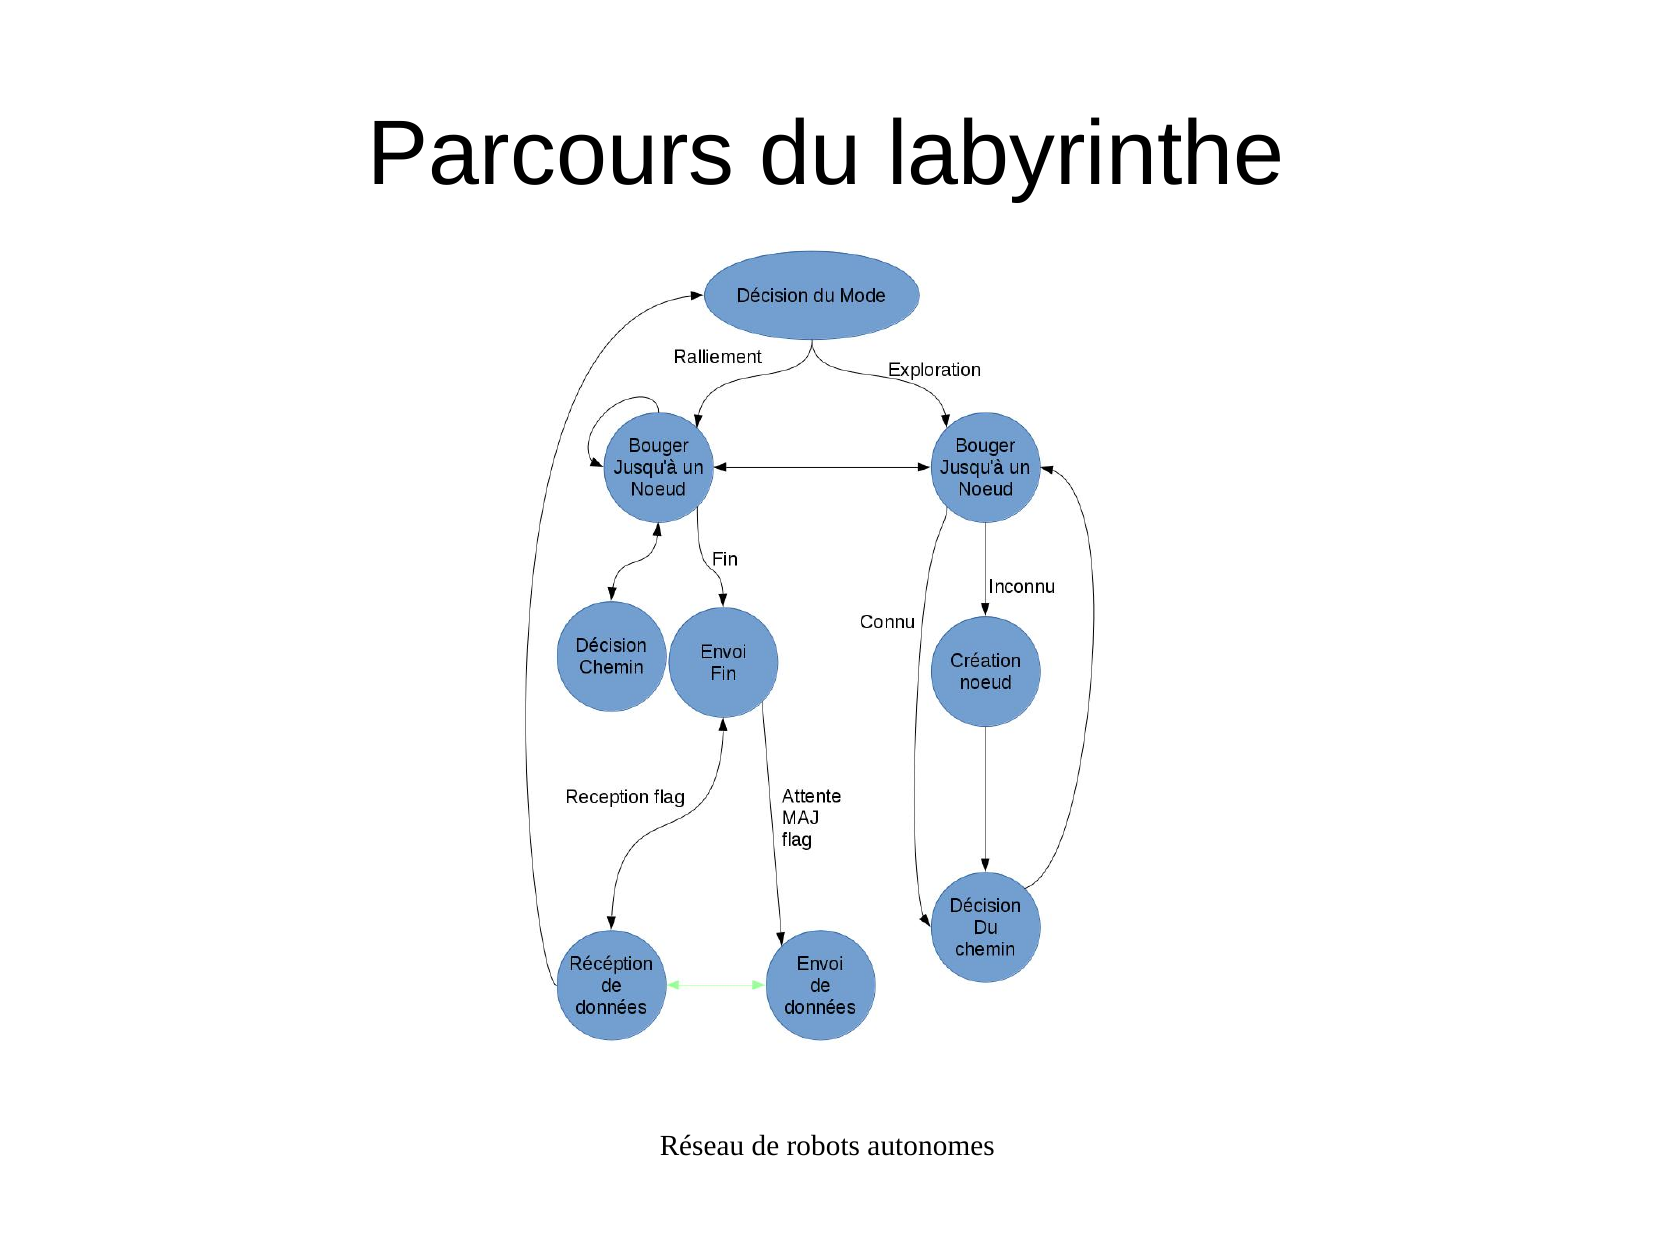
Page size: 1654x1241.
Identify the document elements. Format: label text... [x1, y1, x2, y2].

picture [515, 217, 1134, 1123]
title Parcours du labyrinthe [82, 49, 1571, 257]
